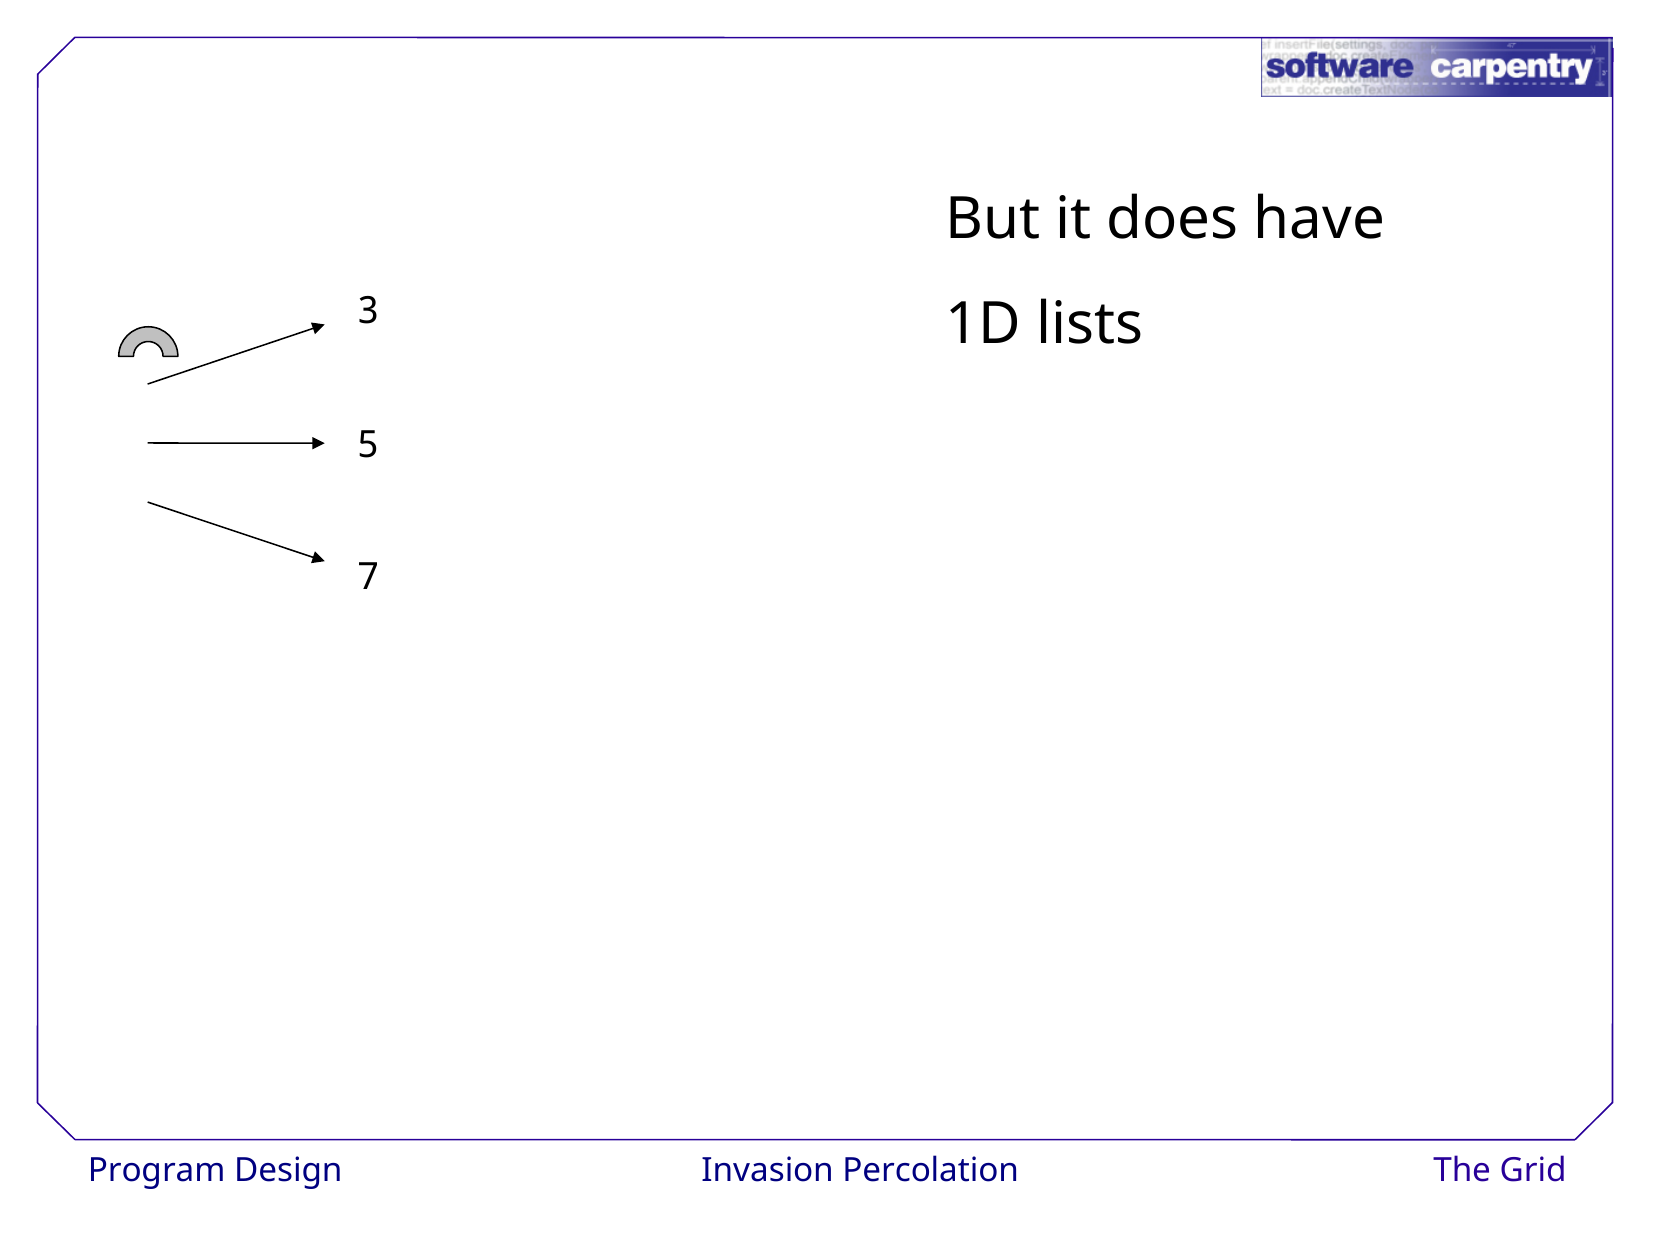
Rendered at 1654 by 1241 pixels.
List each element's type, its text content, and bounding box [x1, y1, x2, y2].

table_cell [120, 507, 179, 583]
text_box 3 [330, 270, 406, 346]
text_box 5 [330, 404, 406, 480]
text_box [118, 326, 178, 357]
picture [1261, 39, 1613, 97]
table_header [120, 356, 179, 432]
table_cell [120, 432, 179, 507]
text_box But it does have 1D lists [930, 137, 1400, 364]
text_box 7 [330, 535, 406, 611]
